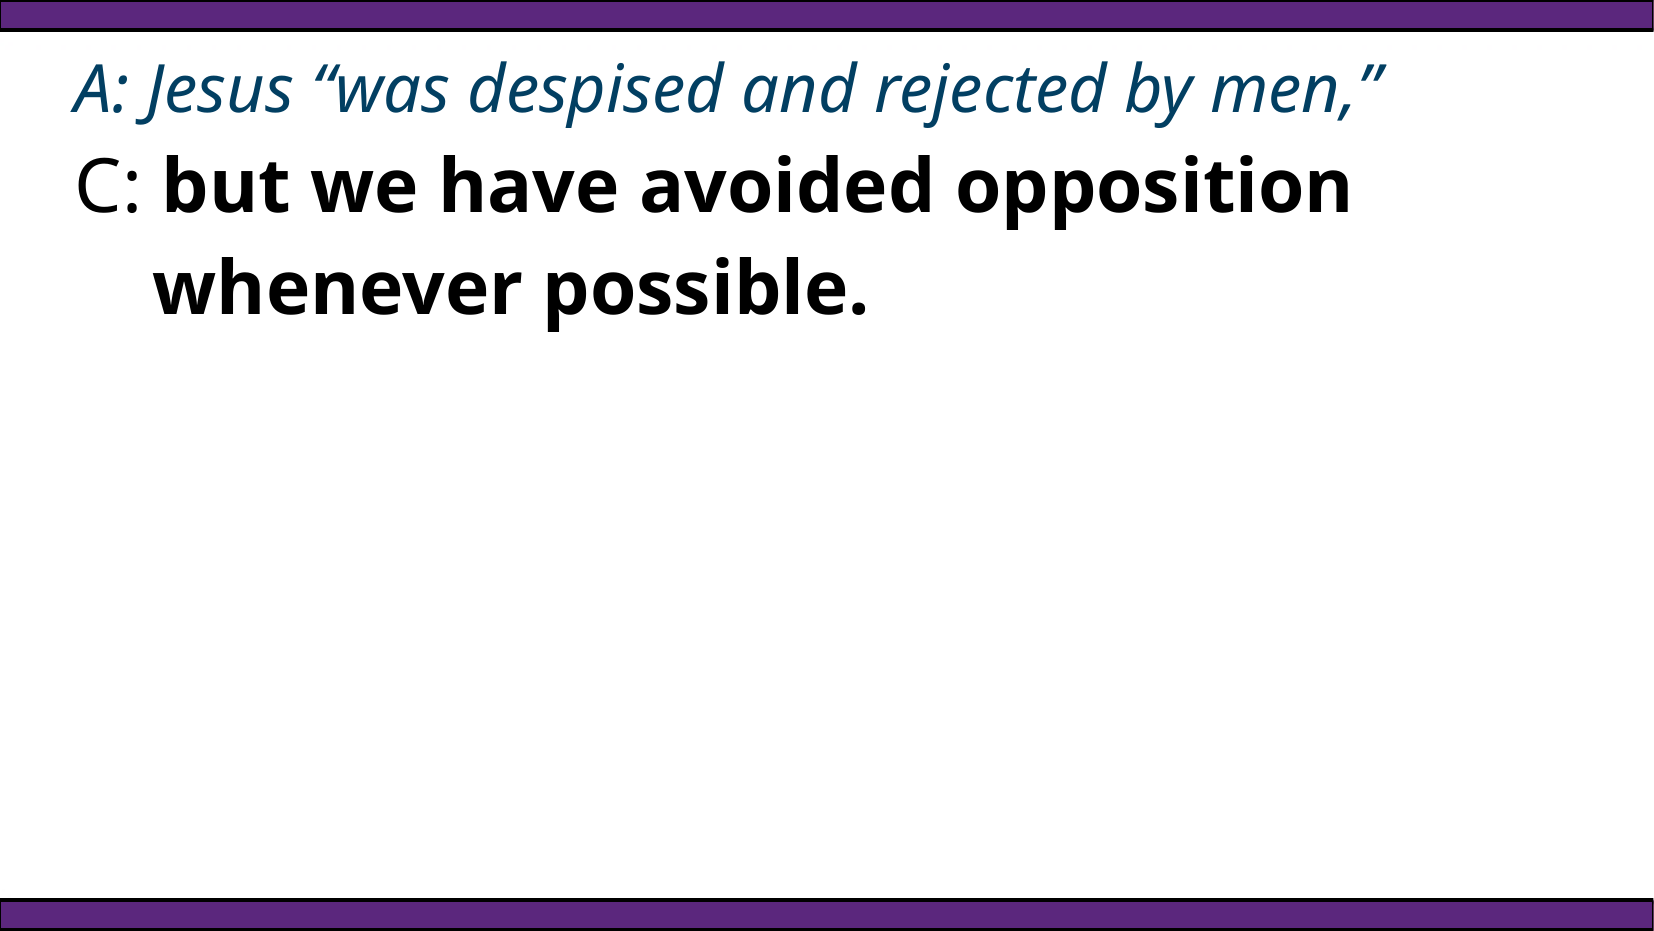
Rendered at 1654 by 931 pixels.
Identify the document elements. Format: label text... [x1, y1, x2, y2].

text_box A: Jesus “was despised and rejected by men,” C: but we have avoided opposition whenever possible. [60, 34, 1606, 391]
picture [0, 31, 1654, 900]
text_box [0, 900, 1654, 931]
text_box [0, 0, 1654, 31]
